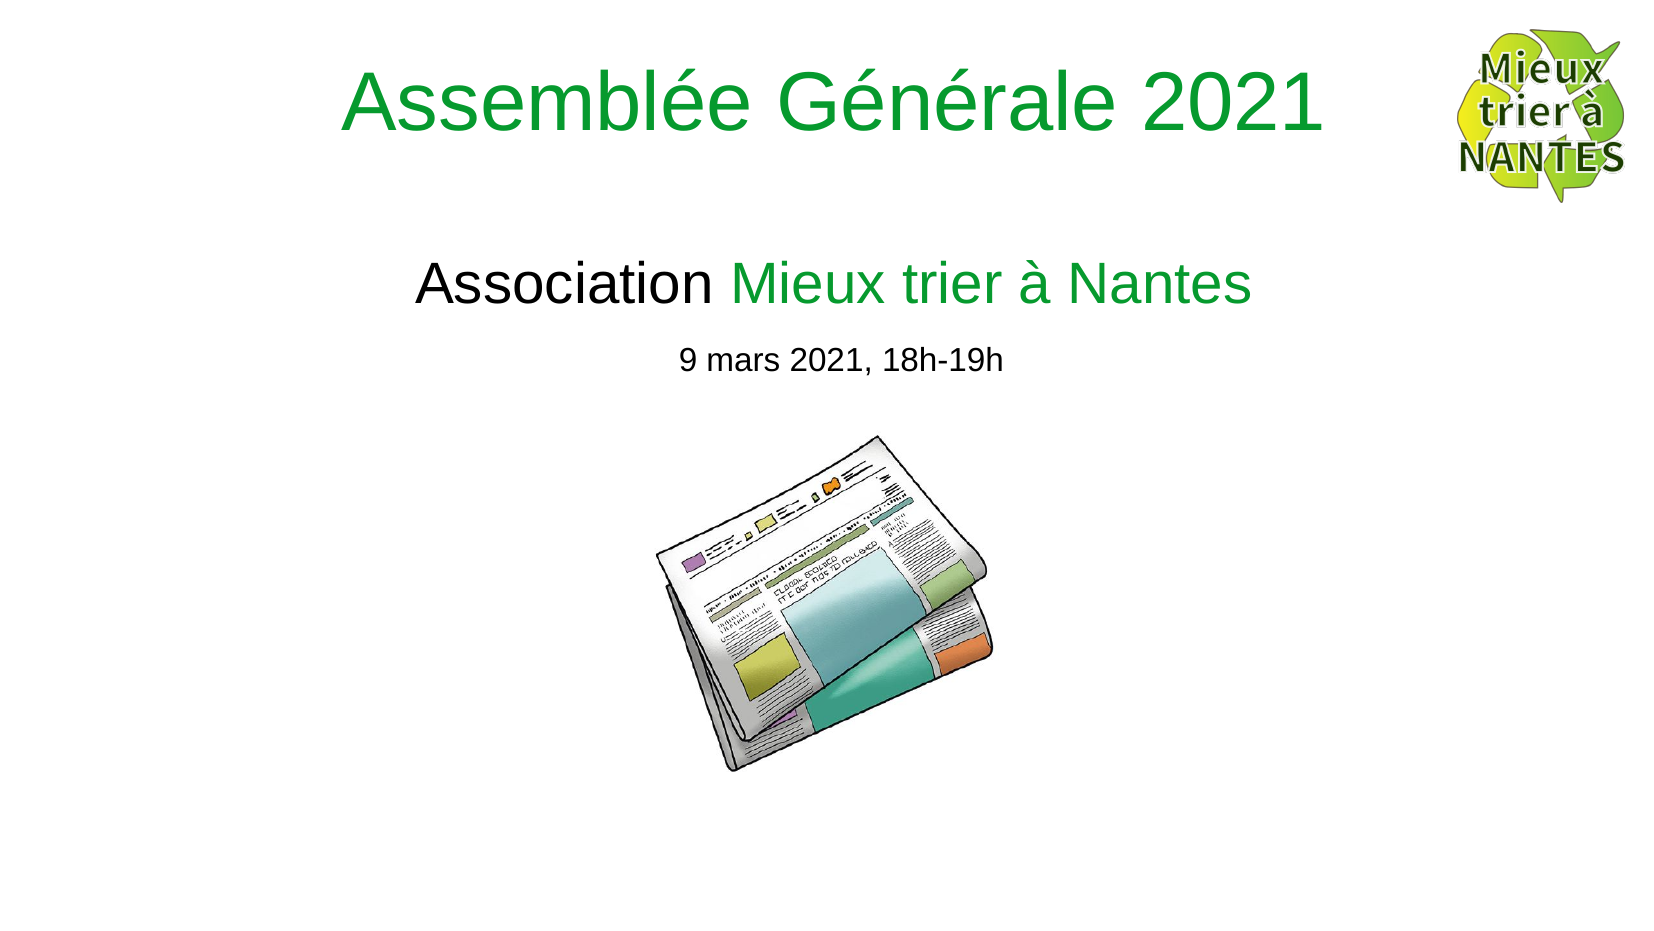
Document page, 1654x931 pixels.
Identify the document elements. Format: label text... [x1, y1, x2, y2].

text_box 9 mars 2021, 18h-19h [472, 330, 1211, 402]
title Assemblée Générale 2021 Association Mieux trier à Nantes [90, 29, 1579, 338]
picture [1457, 29, 1625, 203]
picture [649, 413, 1004, 800]
